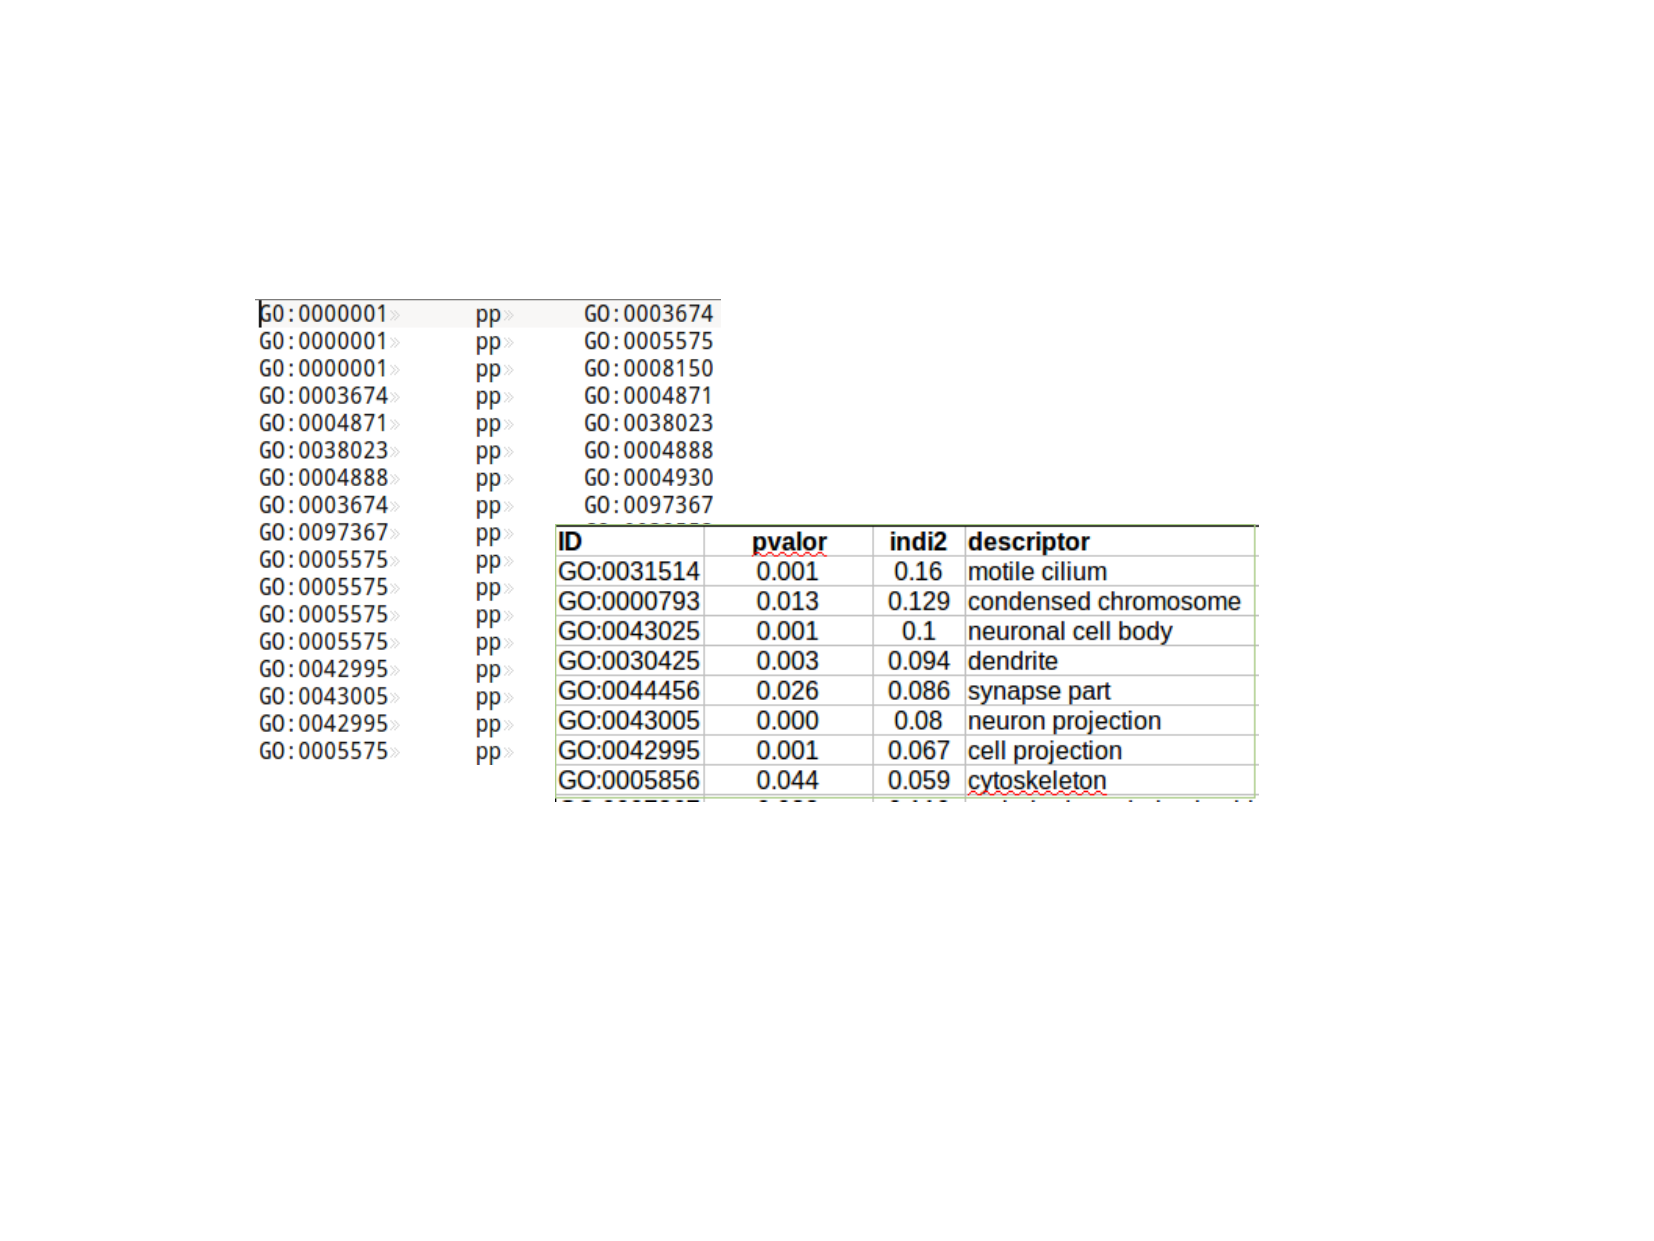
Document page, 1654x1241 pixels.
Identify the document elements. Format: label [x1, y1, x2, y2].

picture [255, 299, 1259, 802]
